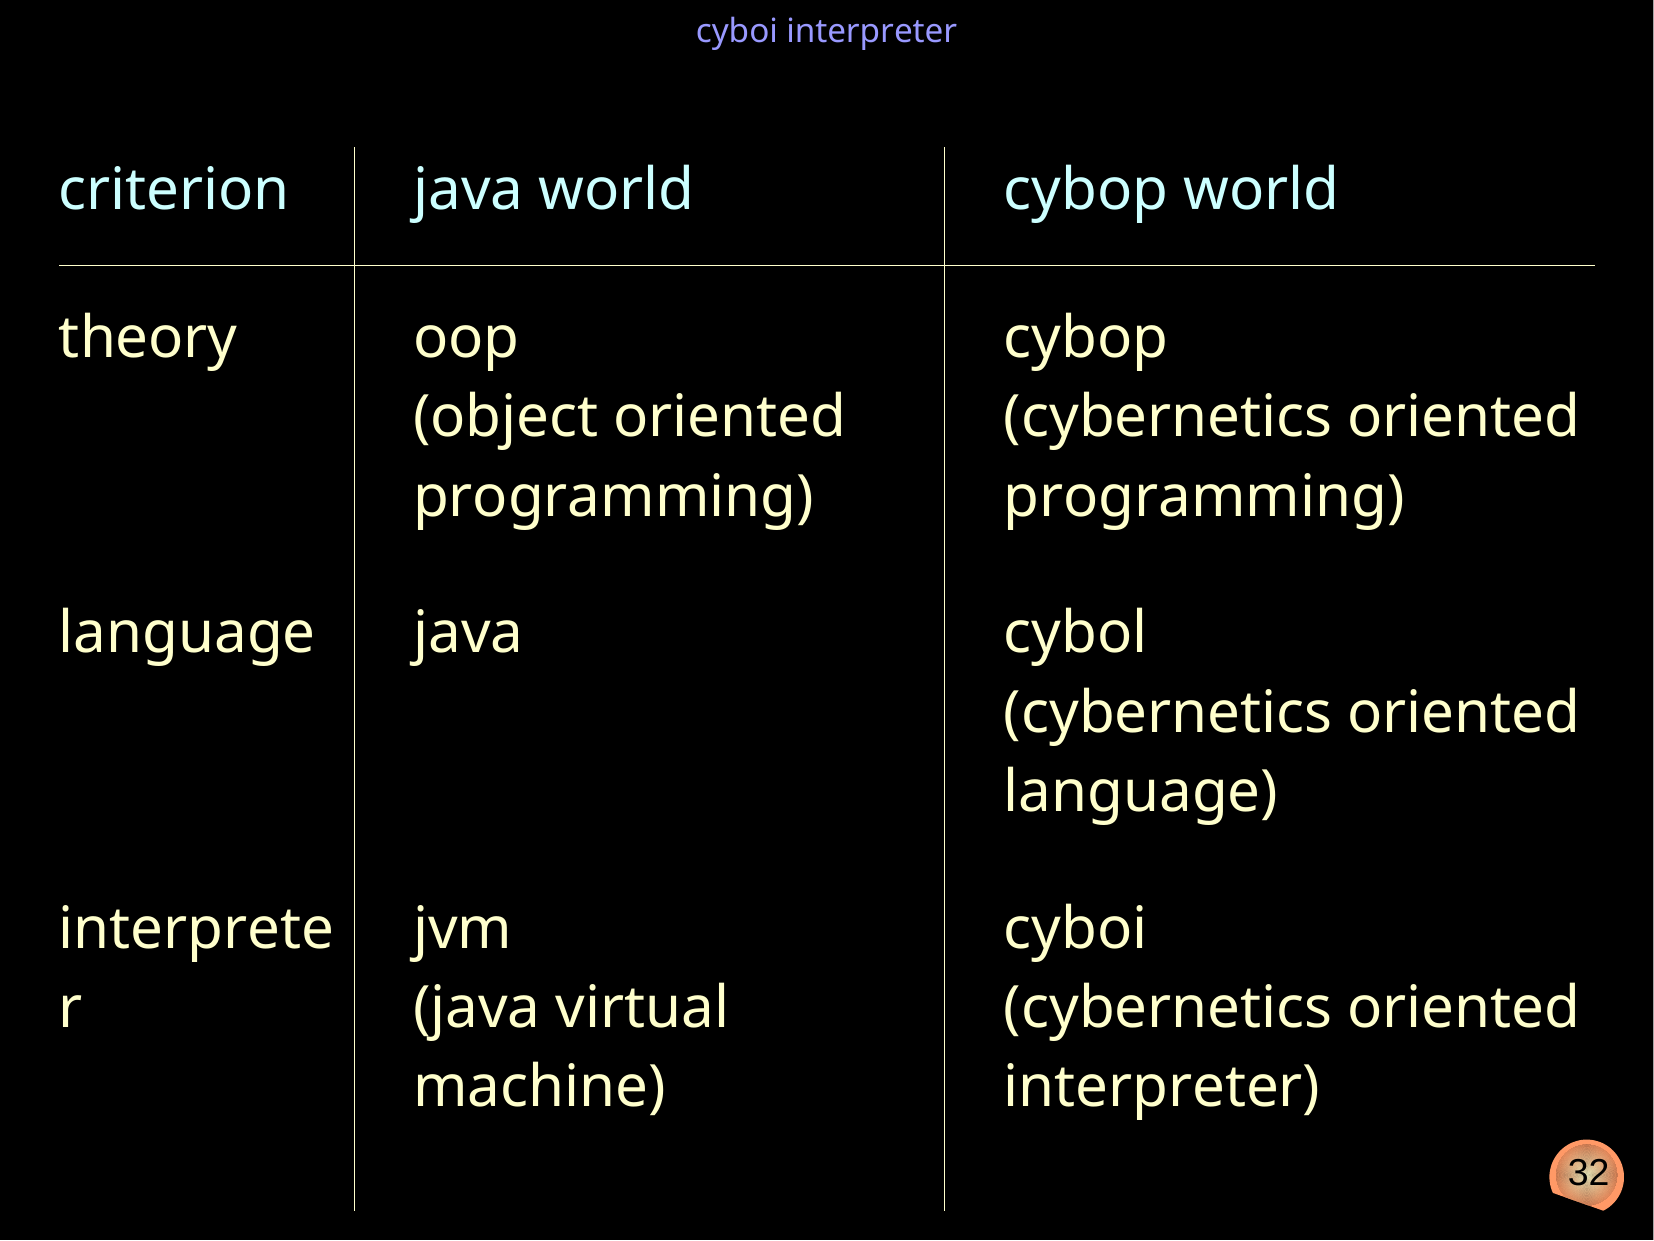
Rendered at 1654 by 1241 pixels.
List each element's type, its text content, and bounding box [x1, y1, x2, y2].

text_box oop (object oriented programming) [413, 295, 945, 590]
text_box cyboi (cybernetics oriented interpreter) [1003, 885, 1595, 1182]
text_box cybop world [1003, 147, 1359, 237]
text_box cybol (cybernetics oriented language) [1003, 590, 1595, 885]
text_box cyboi interpreter [0, 0, 1654, 60]
text_box jvm (java virtual machine) [413, 885, 945, 1182]
text_box theory [59, 295, 355, 590]
text_box cyboi interpreter [1564, 1153, 1611, 1199]
text_box cybop (cybernetics oriented programming) [1559, 1148, 1615, 1204]
text_box criterion [59, 147, 355, 237]
text_box language [59, 590, 355, 885]
text_box interpreter [59, 885, 355, 1182]
text_box cybop (cybernetics oriented programming) [1003, 295, 1595, 590]
text_box java world [413, 147, 746, 237]
text_box java [413, 590, 945, 885]
